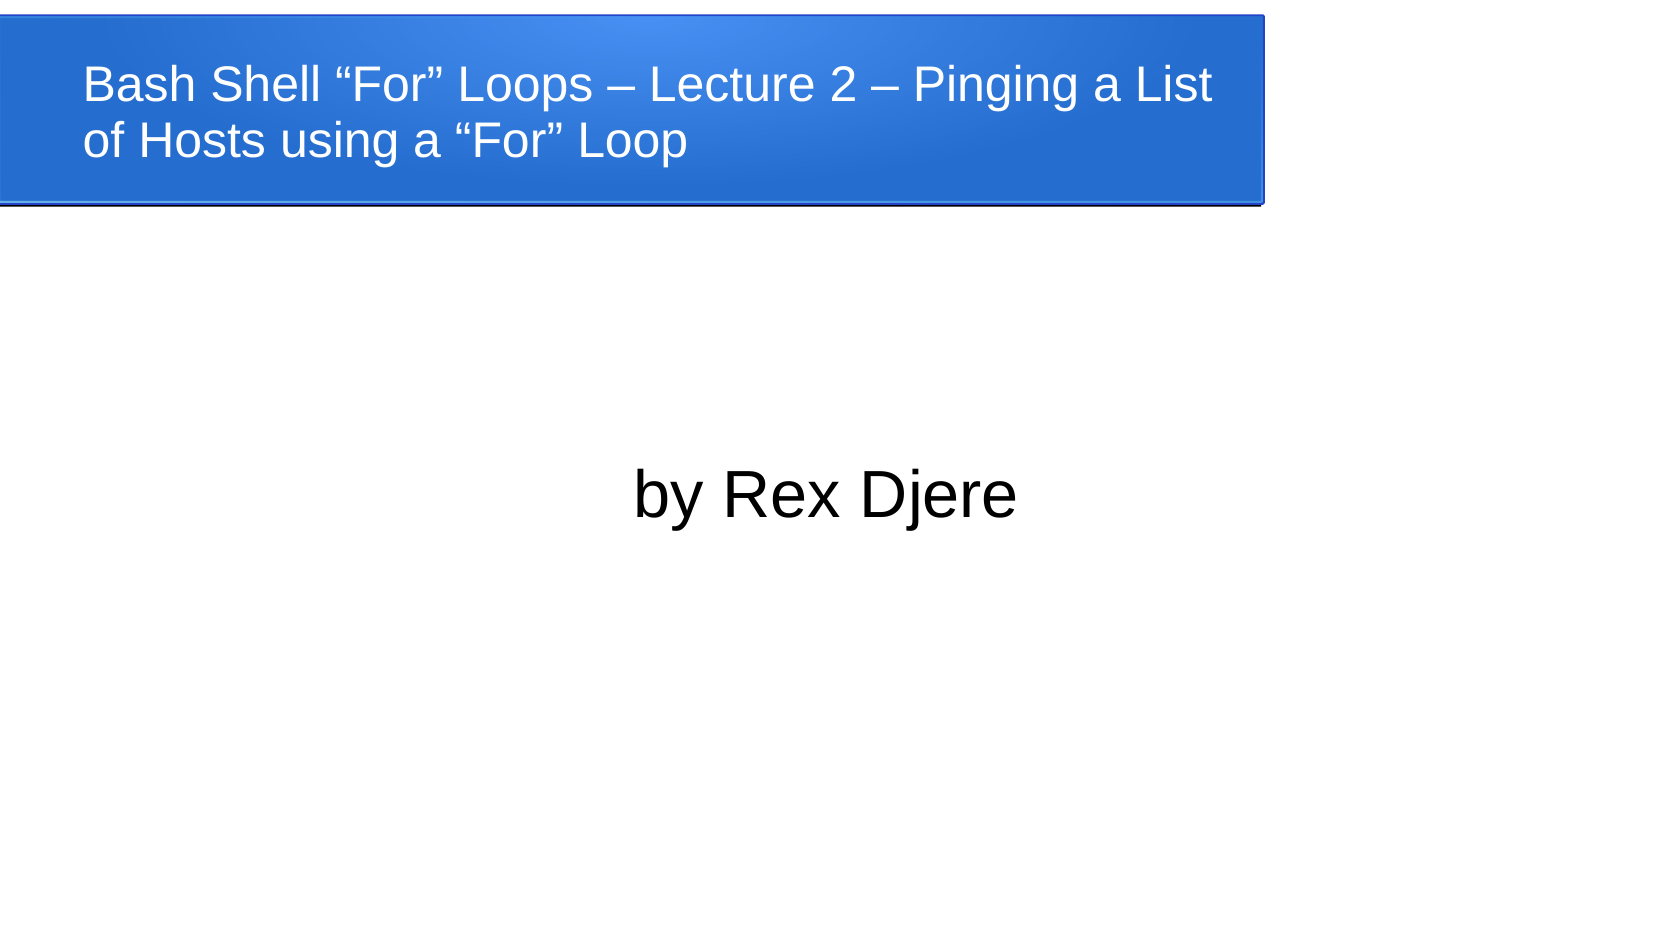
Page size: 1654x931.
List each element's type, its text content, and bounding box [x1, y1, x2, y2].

subtitle by Rex Djere [82, 224, 1571, 764]
title Bash Shell “For” Loops – Lecture 2 – Pinging a List of Hosts using a “For” Loop [82, 35, 1235, 189]
